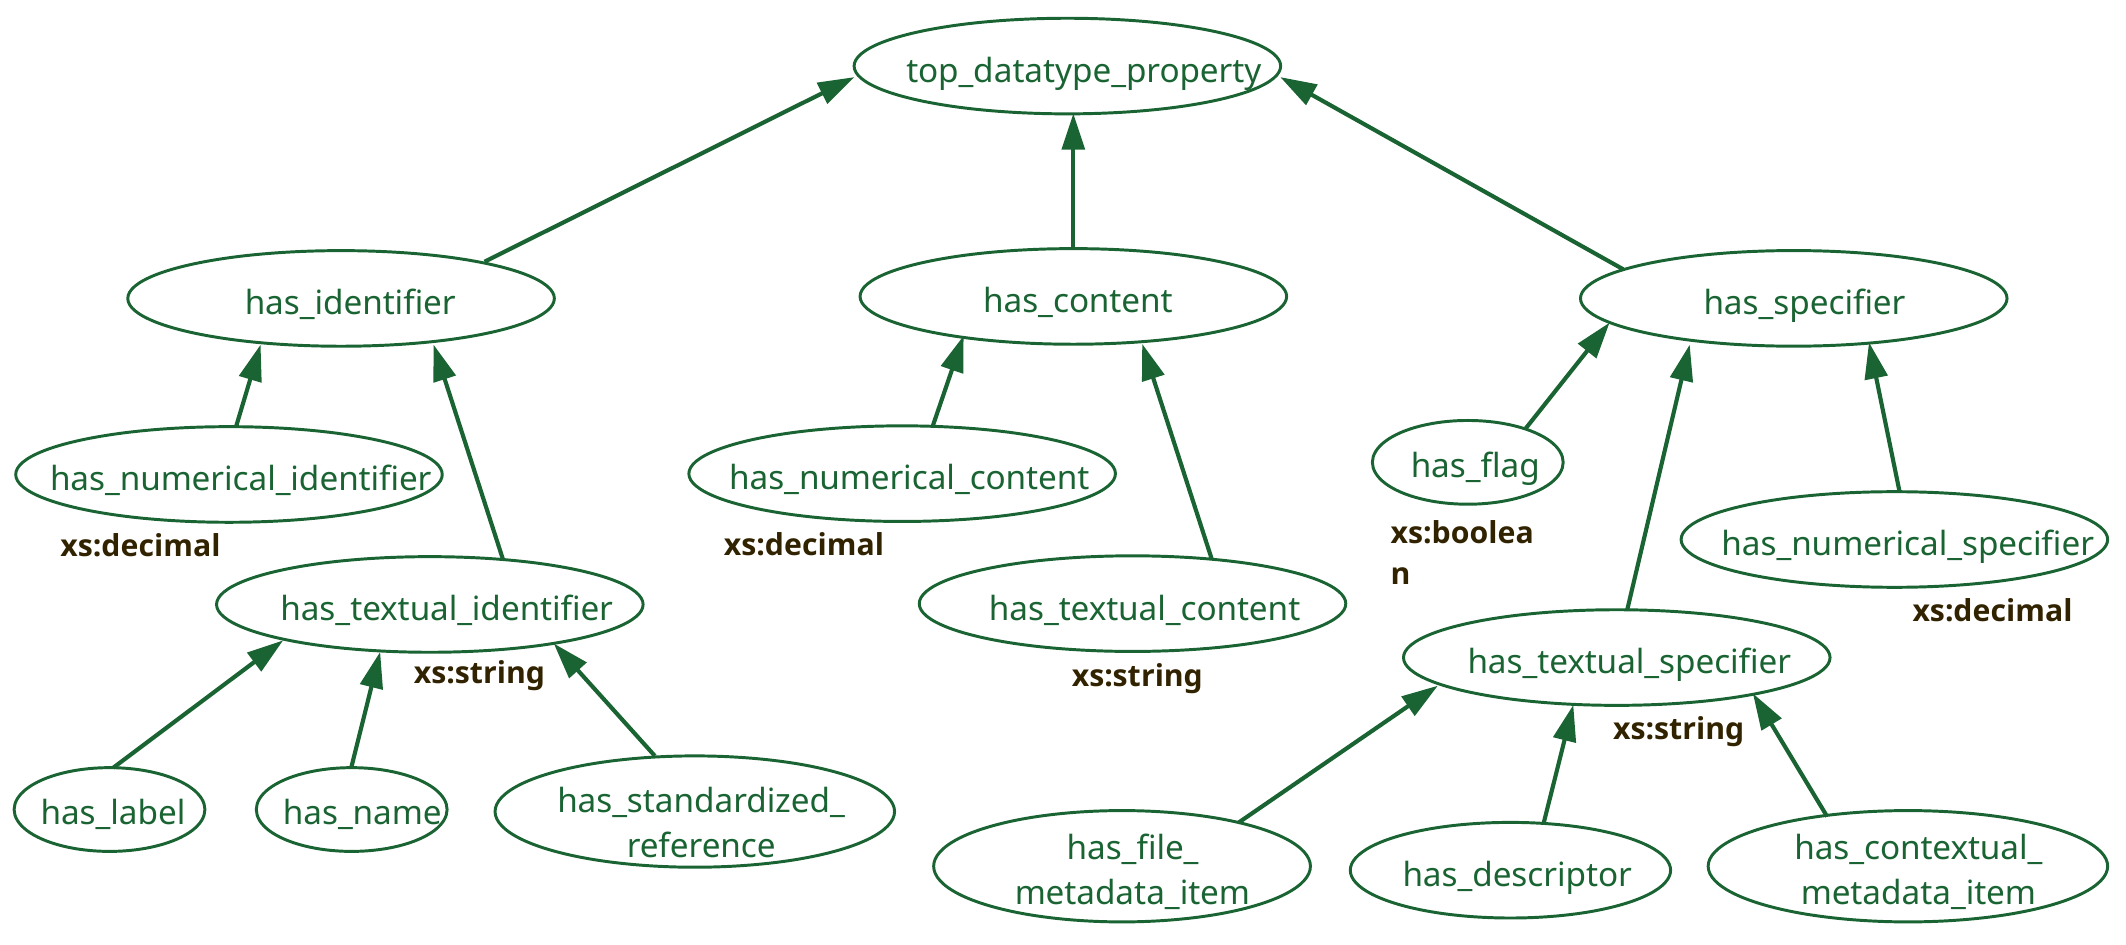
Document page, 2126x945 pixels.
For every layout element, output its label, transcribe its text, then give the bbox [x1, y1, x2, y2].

text_box has_specifier [1688, 271, 1907, 327]
text_box top_datatype_property [891, 39, 1262, 95]
text_box xs:decimal [45, 516, 216, 568]
text_box has_contextual_ metadata_item [1779, 816, 2043, 911]
text_box has_name [268, 781, 443, 837]
text_box has_numerical_content [714, 447, 1079, 502]
text_box xs:decimal [1897, 581, 2068, 633]
text_box has_numerical_specifier [1706, 513, 2082, 568]
text_box xs:decimal [709, 515, 880, 567]
text_box has_numerical_identifier [35, 447, 419, 503]
text_box has_descriptor [1387, 843, 1630, 899]
text_box has_standardized_ reference [542, 769, 837, 865]
text_box has_label [25, 781, 189, 837]
text_box has_file_ metadata_item [1000, 816, 1247, 911]
text_box xs:boolean [1375, 503, 1564, 555]
text_box xs:string [1057, 646, 1201, 698]
text_box has_content [968, 269, 1175, 325]
text_box has_textual_identifier [265, 577, 608, 633]
text_box has_textual_specifier [1452, 631, 1787, 686]
text_box xs:string [1598, 699, 1742, 751]
text_box has_textual_content [974, 577, 1297, 632]
text_box has_flag [1396, 434, 1544, 490]
text_box has_identifier [230, 271, 456, 327]
text_box xs:string [399, 643, 543, 695]
text_box has_name [427, 781, 443, 793]
